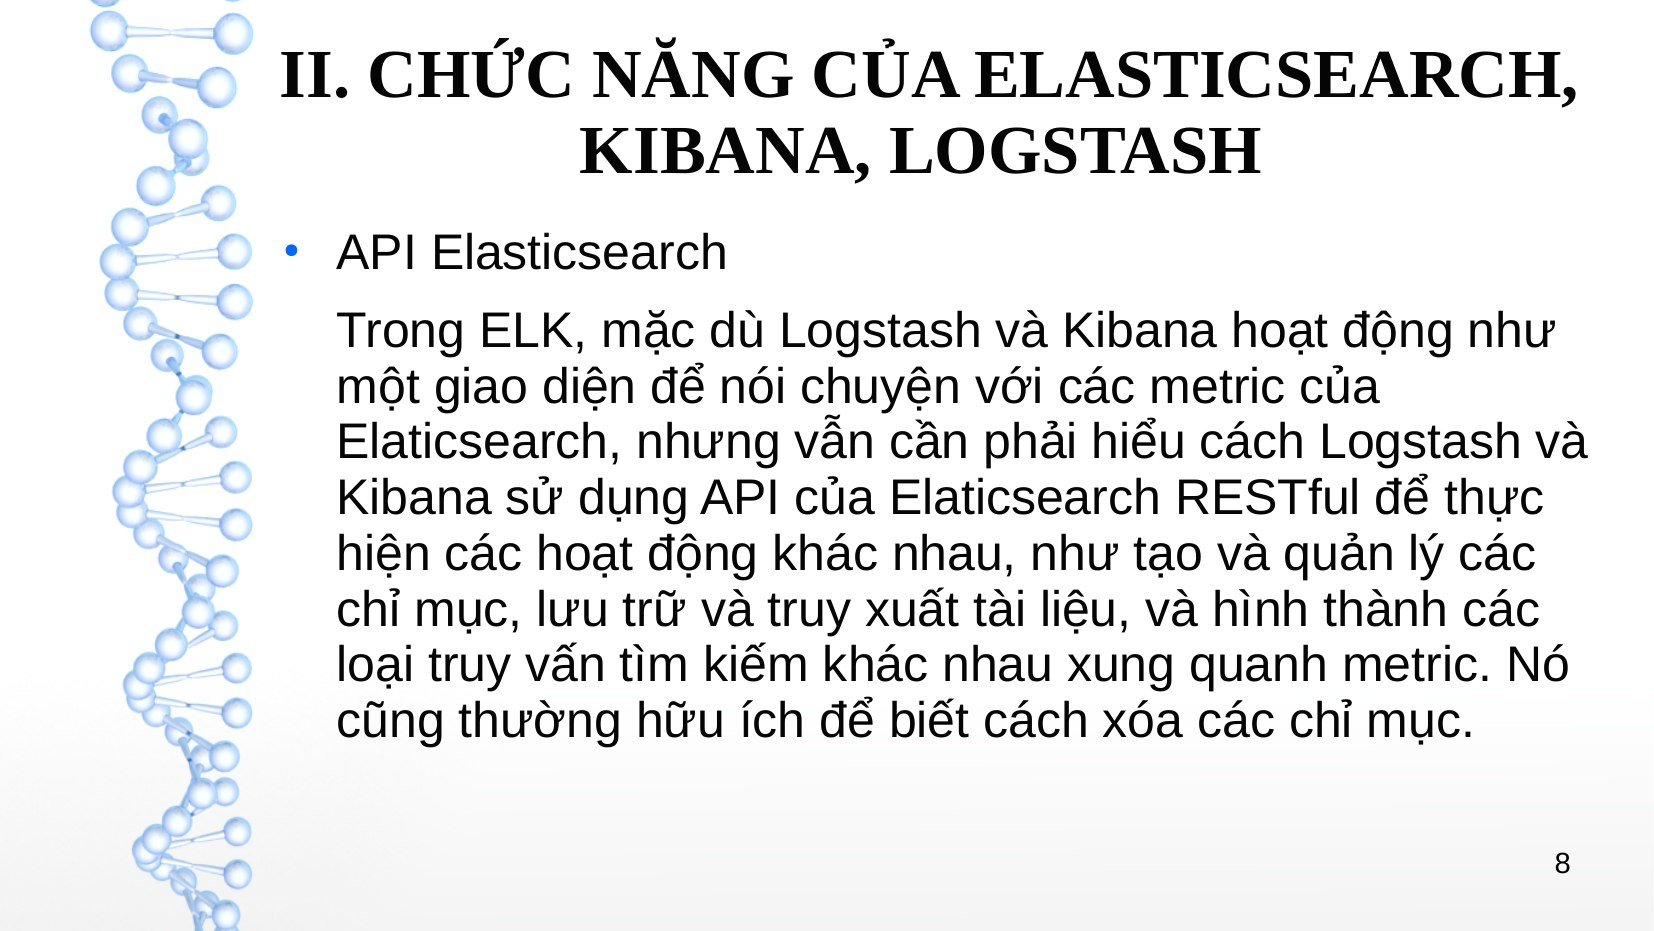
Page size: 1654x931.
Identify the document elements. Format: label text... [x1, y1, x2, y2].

title II. CHỨC NĂNG CỦA ELASTICSEARCH, KIBANA, LOGSTASH [265, 35, 1595, 189]
picture [0, 0, 1654, 931]
list API Elasticsearch Trong ELK, mặc dù Logstash và Kibana hoạt động như một giao diện để nói chuyện với các metric của Elaticsearch, nhưng vẫn cần phải hiểu cách Logstash và Kibana sử dụng API của Elaticsearch RESTful để thực hiện các hoạt động khác nhau, như tạo và quản lý các chỉ mục, lưu trữ và truy xuất tài liệu, và hình thành các loại truy vấn tìm kiếm khác nhau xung quanh metric. Nó cũng thường hữu ích để biết cách xóa các chỉ mục. [265, 224, 1595, 764]
